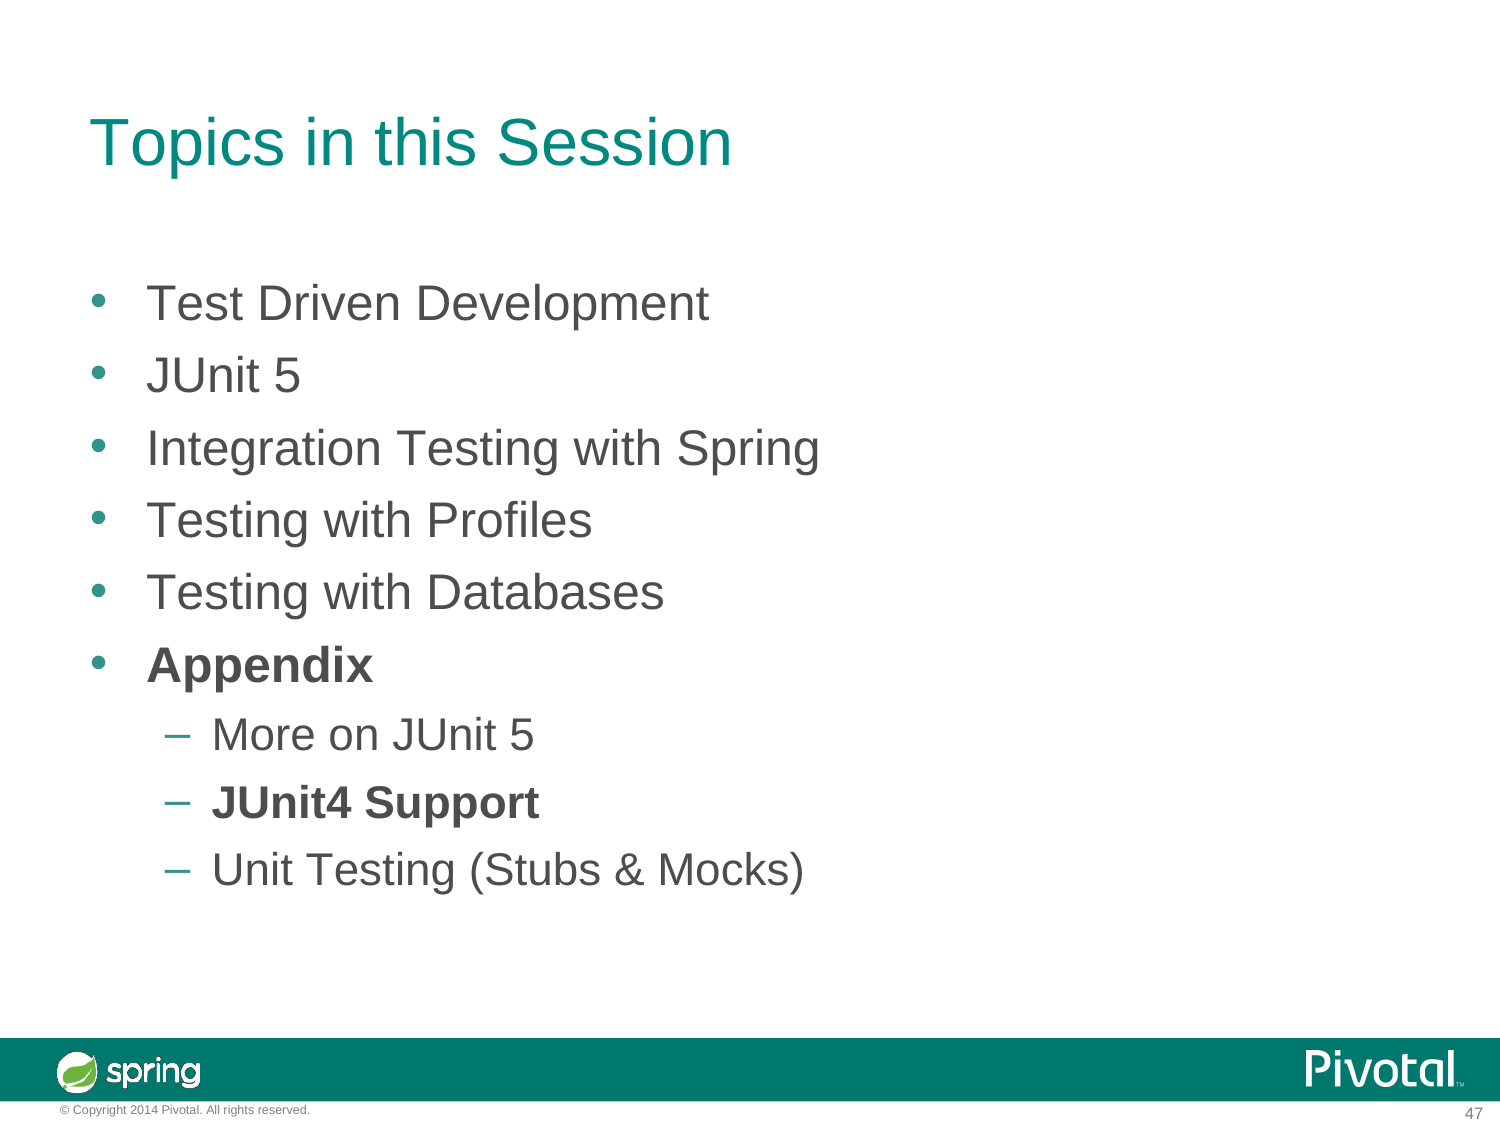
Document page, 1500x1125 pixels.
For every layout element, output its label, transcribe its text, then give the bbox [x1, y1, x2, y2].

title Topics in this Session [75, 45, 1426, 233]
picture [1306, 1050, 1464, 1087]
picture [32, 1041, 210, 1103]
list Test Driven Development JUnit 5 Integration Testing with Spring Testing with Profiles Testing with Databases Appendix More on JUnit 5 JUnit4 Support Unit Testing (Stubs & Mocks) [75, 262, 1426, 1005]
